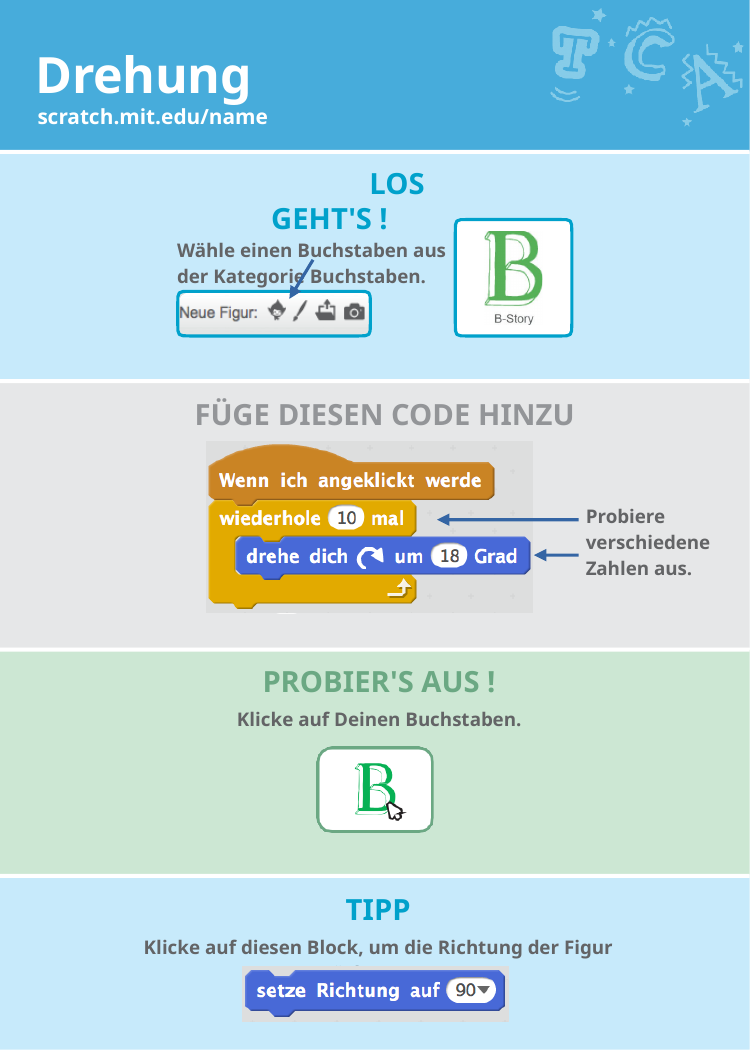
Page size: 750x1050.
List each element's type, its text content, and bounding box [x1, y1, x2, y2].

picture [242, 966, 509, 1022]
picture [180, 298, 368, 327]
text_box FÜGE DIESEN CODE HINZU : [188, 395, 579, 431]
text_box TIPP Klicke auf diesen Block, um die Richtung der Figur zurückzusetzen. [82, 891, 673, 958]
text_box Drehung scratch.mit.edu/name [35, 43, 715, 219]
text_box [0, 0, 750, 1050]
text_box Probiere verschiedene Zahlen aus. [583, 501, 749, 569]
picture [206, 441, 533, 613]
text_box LOS GEHT'S ! Wähle einen Buchstaben aus der Kategorie Buchstaben. [174, 165, 484, 256]
text_box PROBIER'S AUS ! Klicke auf Deinen Buchstaben. [224, 663, 532, 733]
